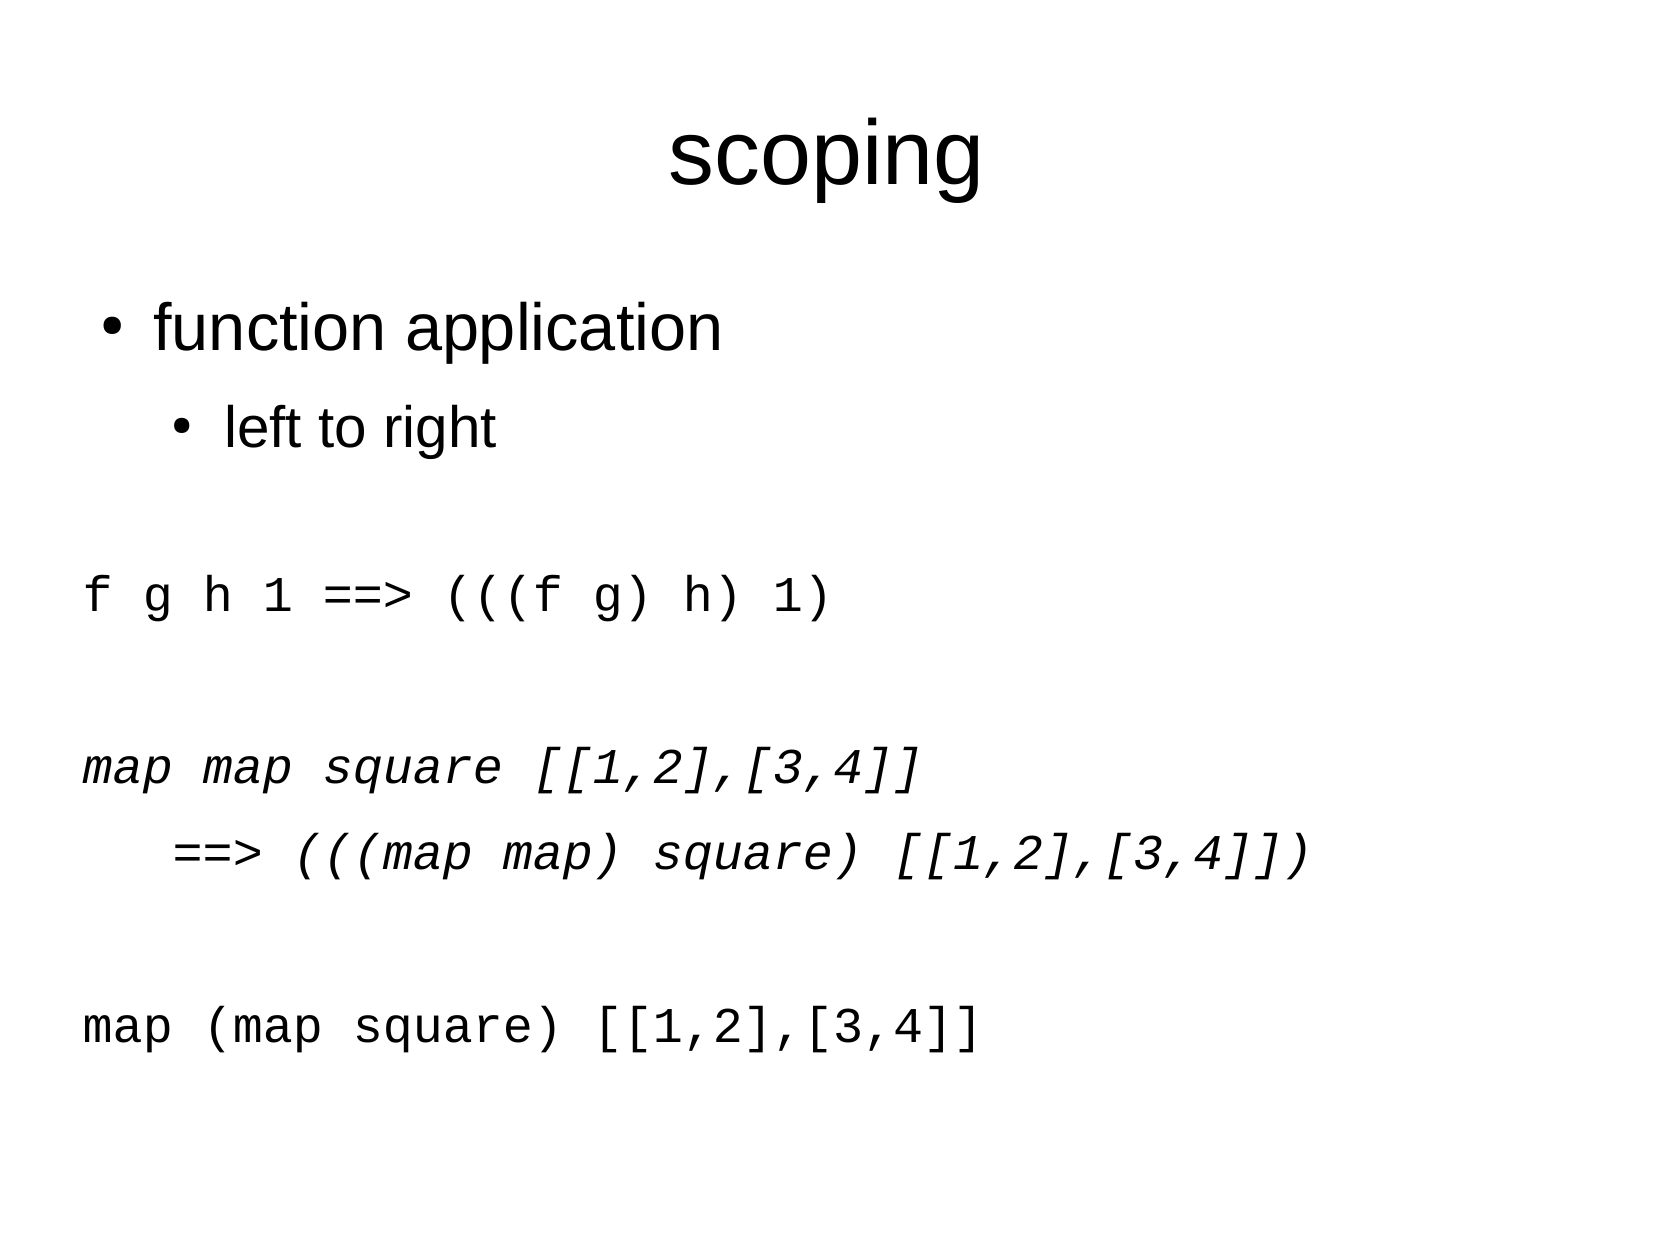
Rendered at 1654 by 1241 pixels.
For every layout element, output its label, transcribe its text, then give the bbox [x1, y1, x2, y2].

title scoping [82, 49, 1571, 257]
list function application left to right f g h 1 ==> (((f g) h) 1) map map square [[1,2],[3,4]] ==> (((map map) square) [[1,2],[3,4]]) map (map square) [[1,2],[3,4]] [82, 290, 1571, 1109]
